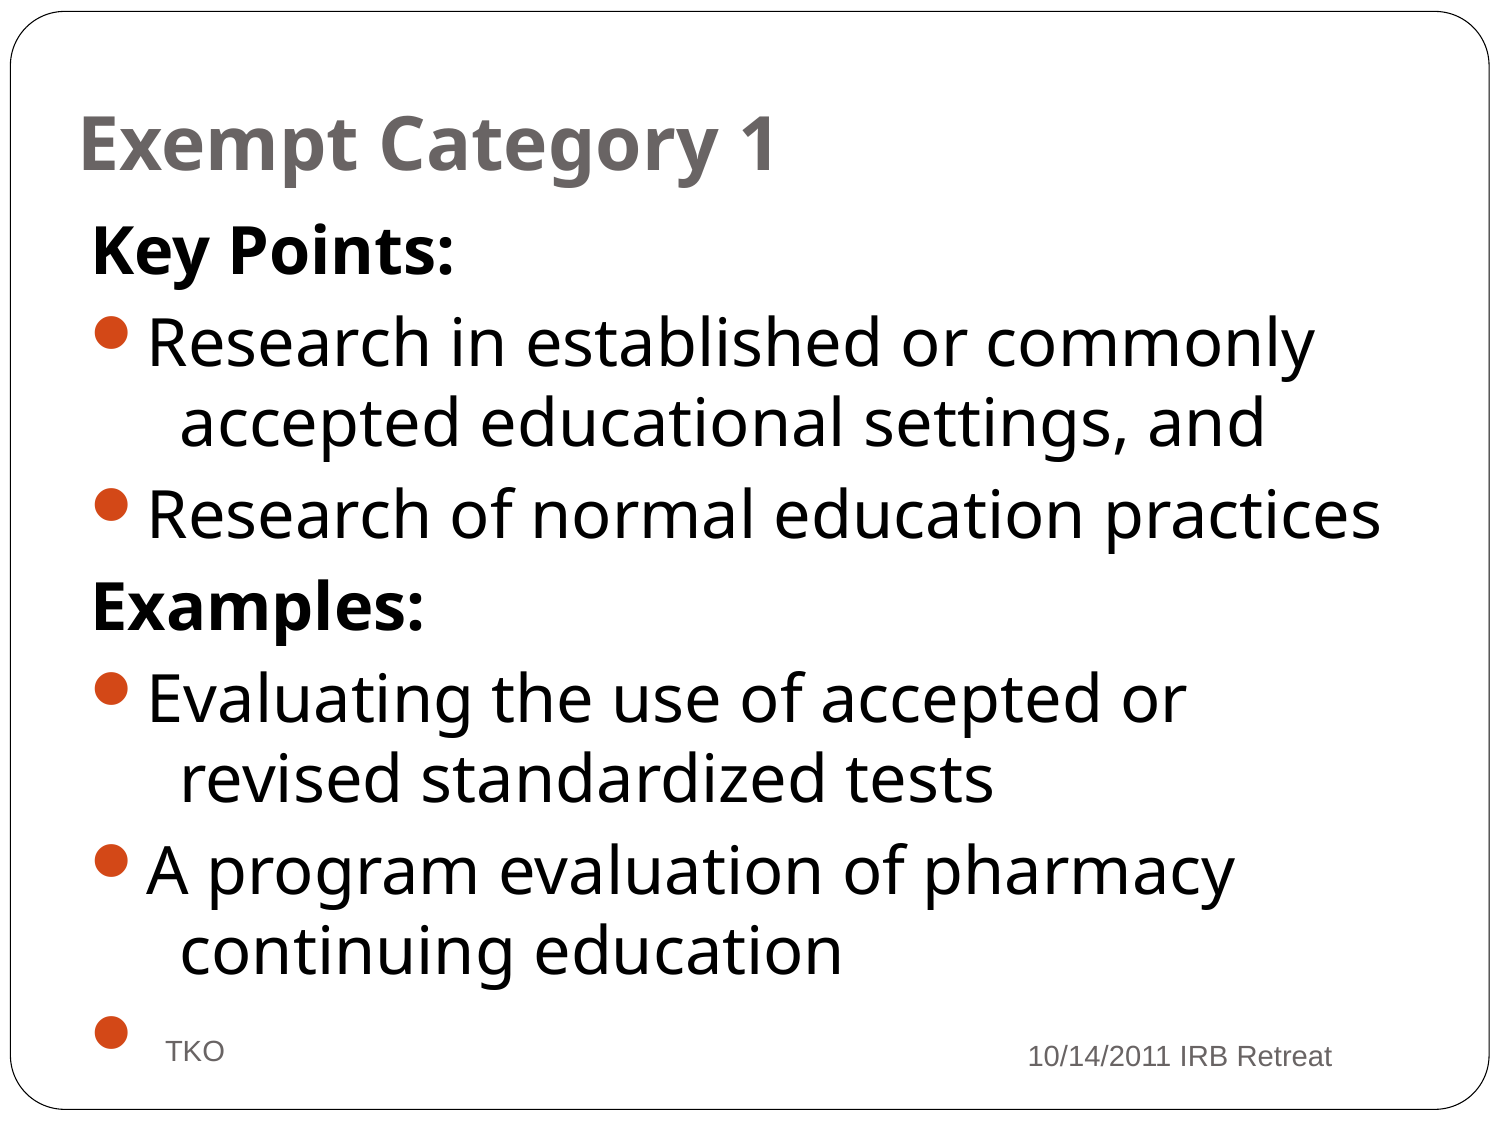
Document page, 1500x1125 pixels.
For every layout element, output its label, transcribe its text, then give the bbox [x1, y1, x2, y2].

text_box TKO [150, 1012, 801, 1088]
text_box 10/14/2011 IRB Retreat [1012, 1015, 1419, 1094]
list Key Points: Research in established or commonly accepted educational settings, and Research of normal education practices Examples: Evaluating the use of accepted or revised standardized tests A program evaluation of pharmacy continuing education [75, 200, 1426, 1005]
title Exempt Category 1 [62, 37, 1413, 201]
